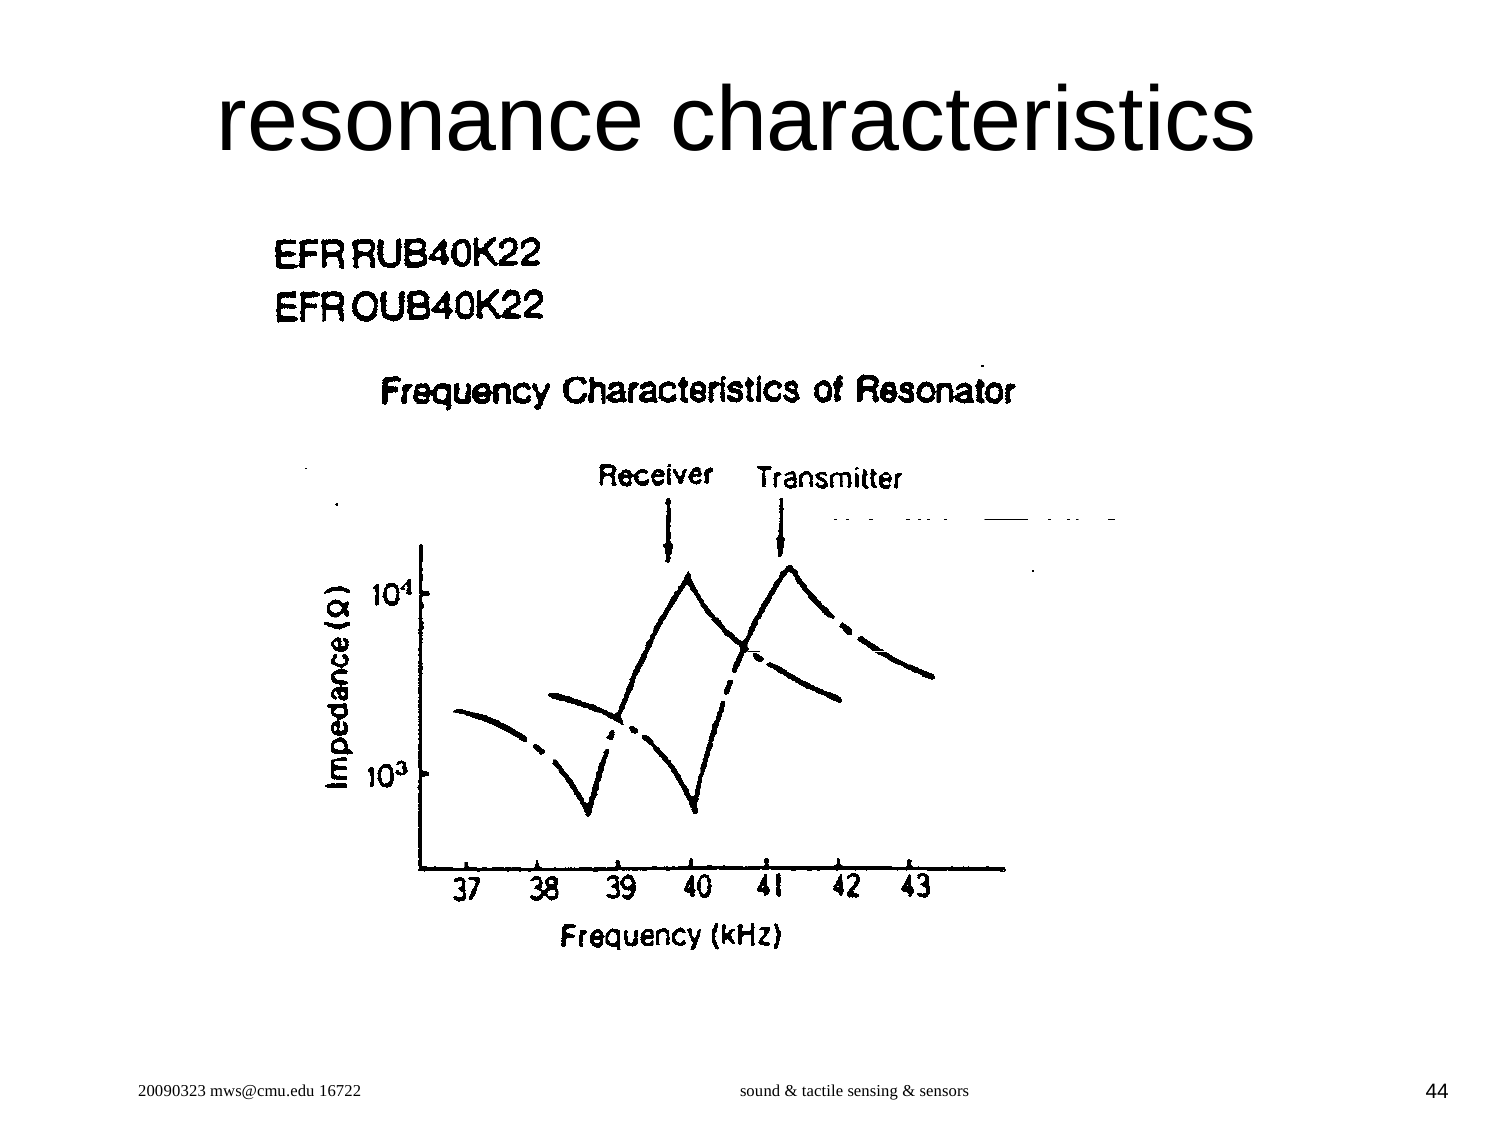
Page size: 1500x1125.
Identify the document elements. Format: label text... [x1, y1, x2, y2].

picture [275, 237, 1126, 951]
title resonance characteristics [99, 59, 1375, 178]
